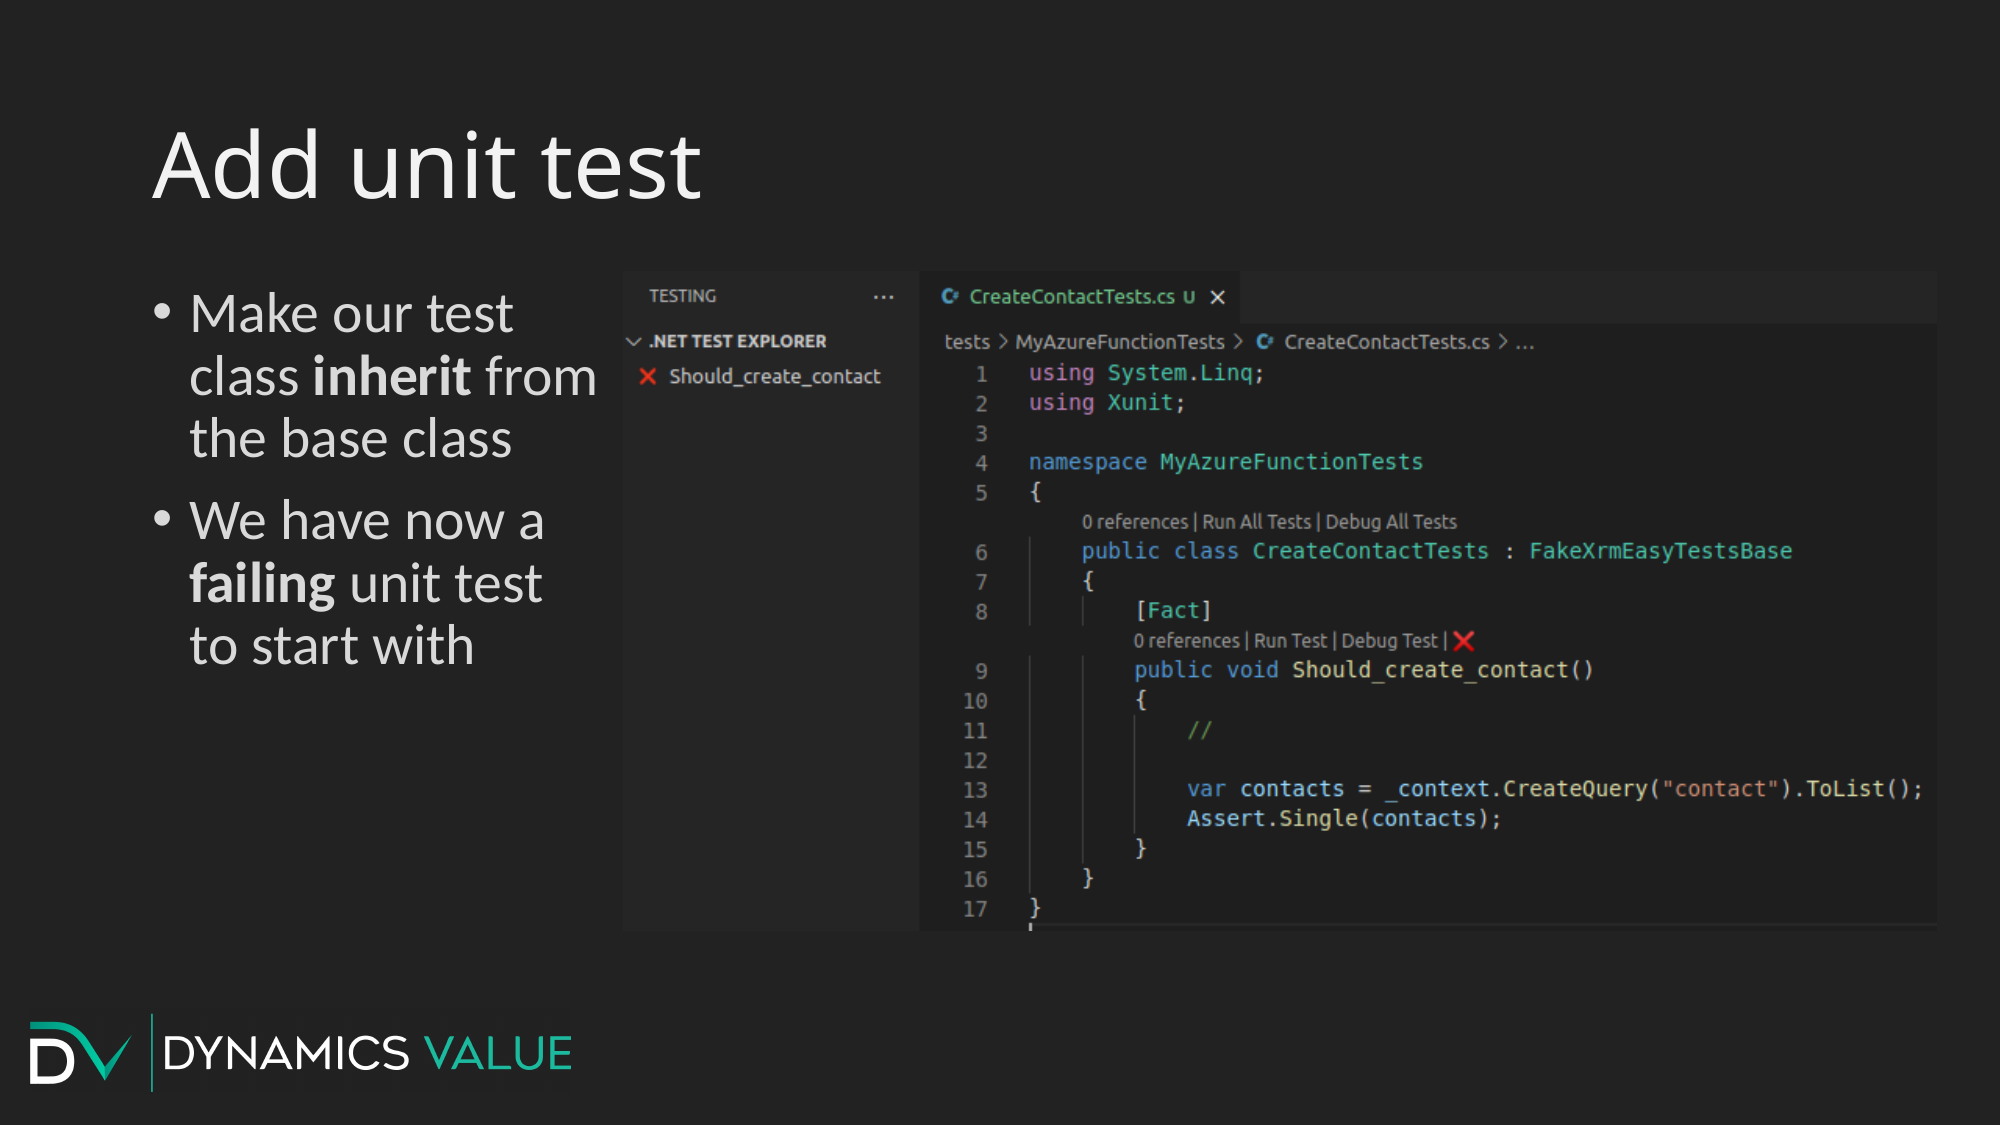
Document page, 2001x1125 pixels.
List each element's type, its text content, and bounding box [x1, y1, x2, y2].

text_box Make our test class inherit from the base class We have now a failing unit test to start with [137, 275, 615, 697]
picture [623, 271, 1937, 931]
text_box Add unit test [137, 59, 1863, 277]
picture [29, 1008, 571, 1095]
